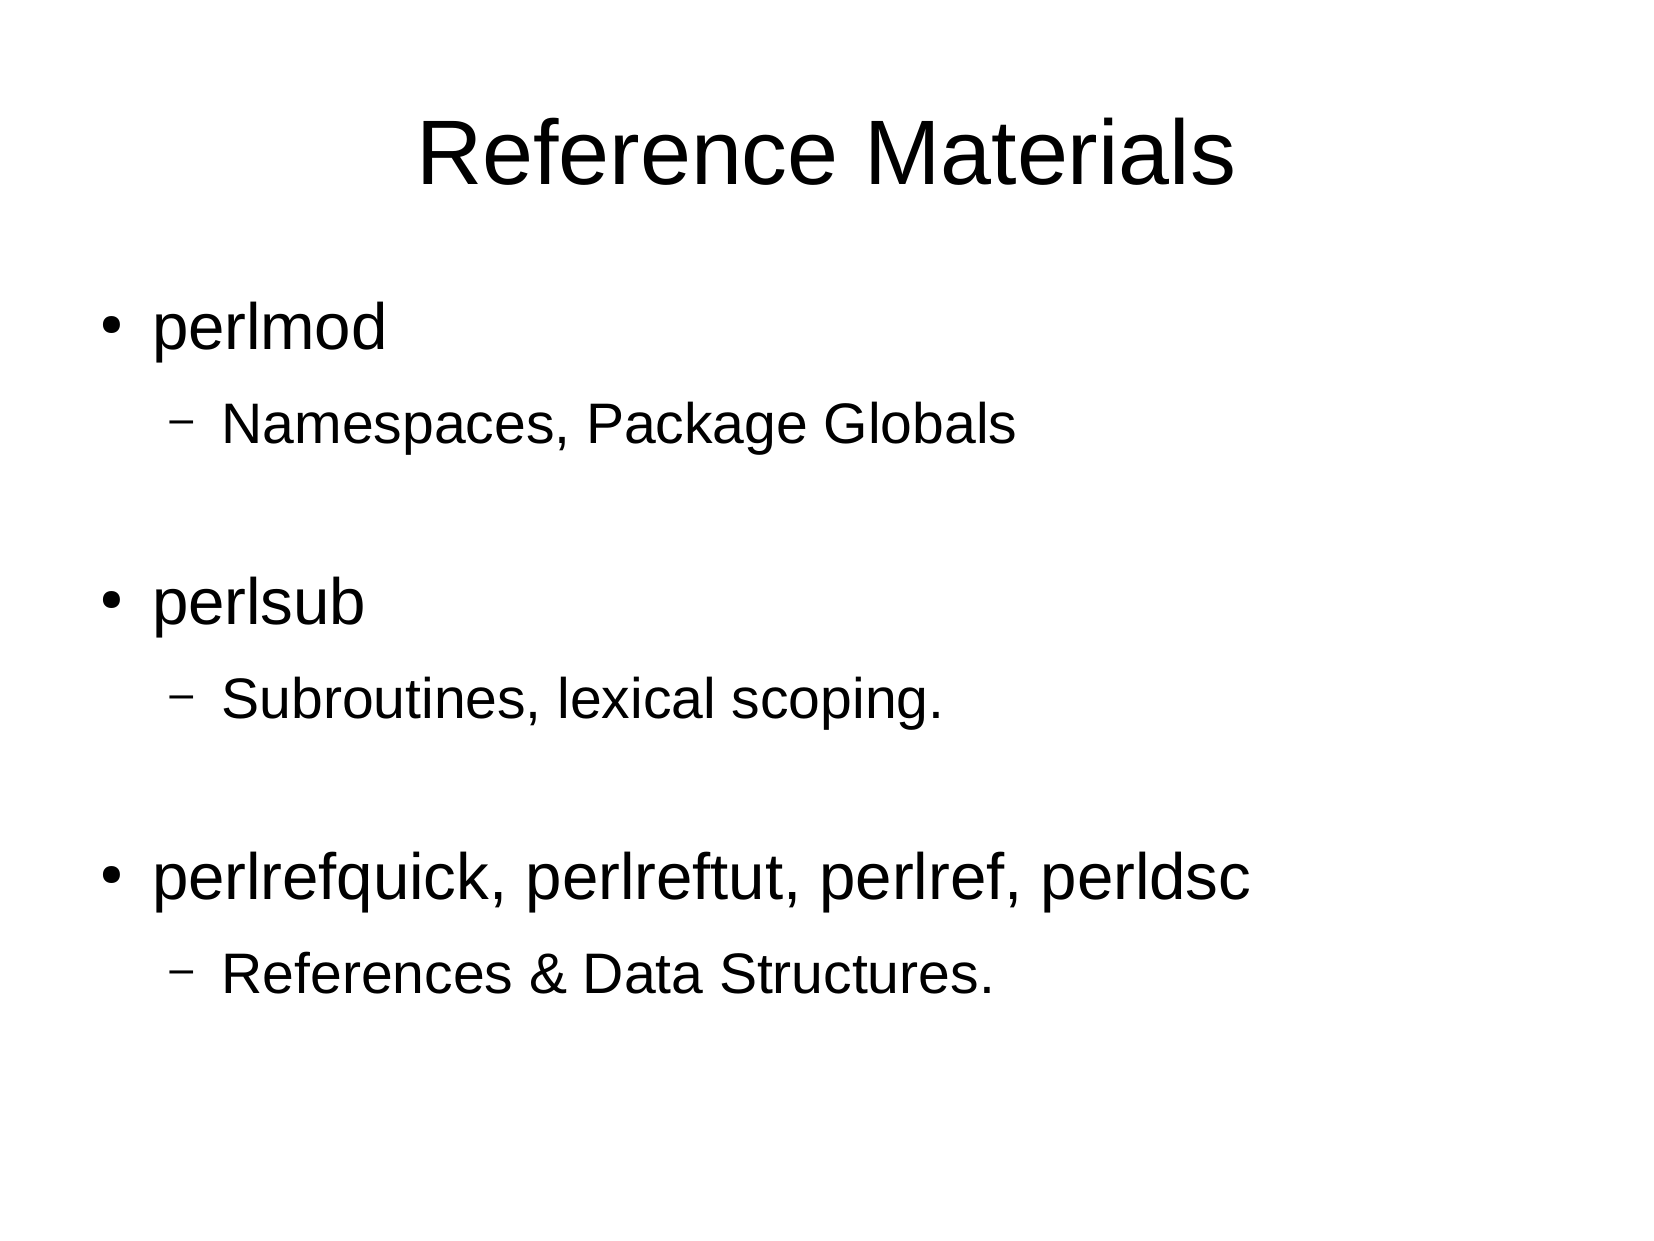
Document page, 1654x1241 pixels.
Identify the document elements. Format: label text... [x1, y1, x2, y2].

list perlmod Namespaces, Package Globals perlsub Subroutines, lexical scoping. perlrefquick, perlreftut, perlref, perldsc References & Data Structures. [82, 290, 1571, 1010]
title Reference Materials [82, 49, 1571, 257]
